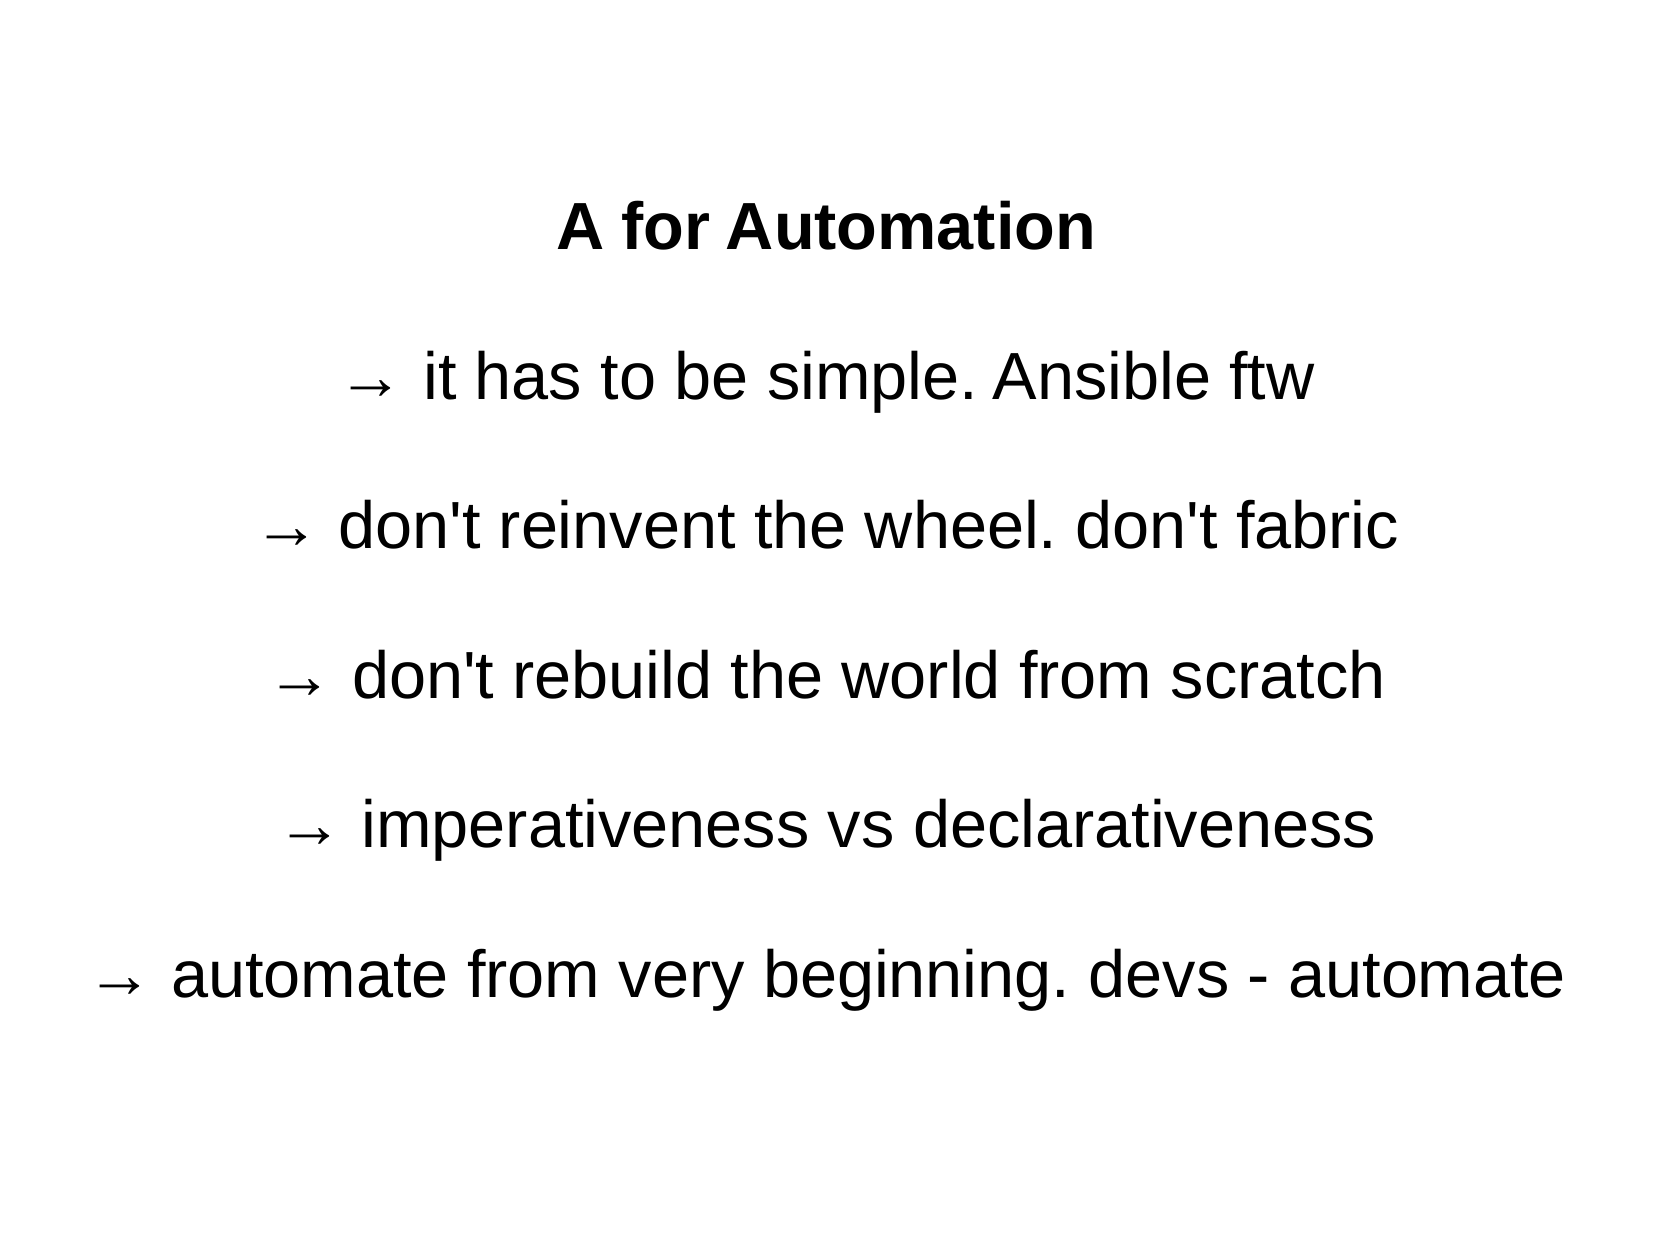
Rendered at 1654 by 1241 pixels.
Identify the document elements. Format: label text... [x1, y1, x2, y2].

subtitle A for Automation → it has to be simple. Ansible ftw → don't reinvent the wheel. don't fabric → don't rebuild the world from scratch → imperativeness vs declarativeness → automate from very beginning. devs - automate [82, 120, 1571, 1081]
